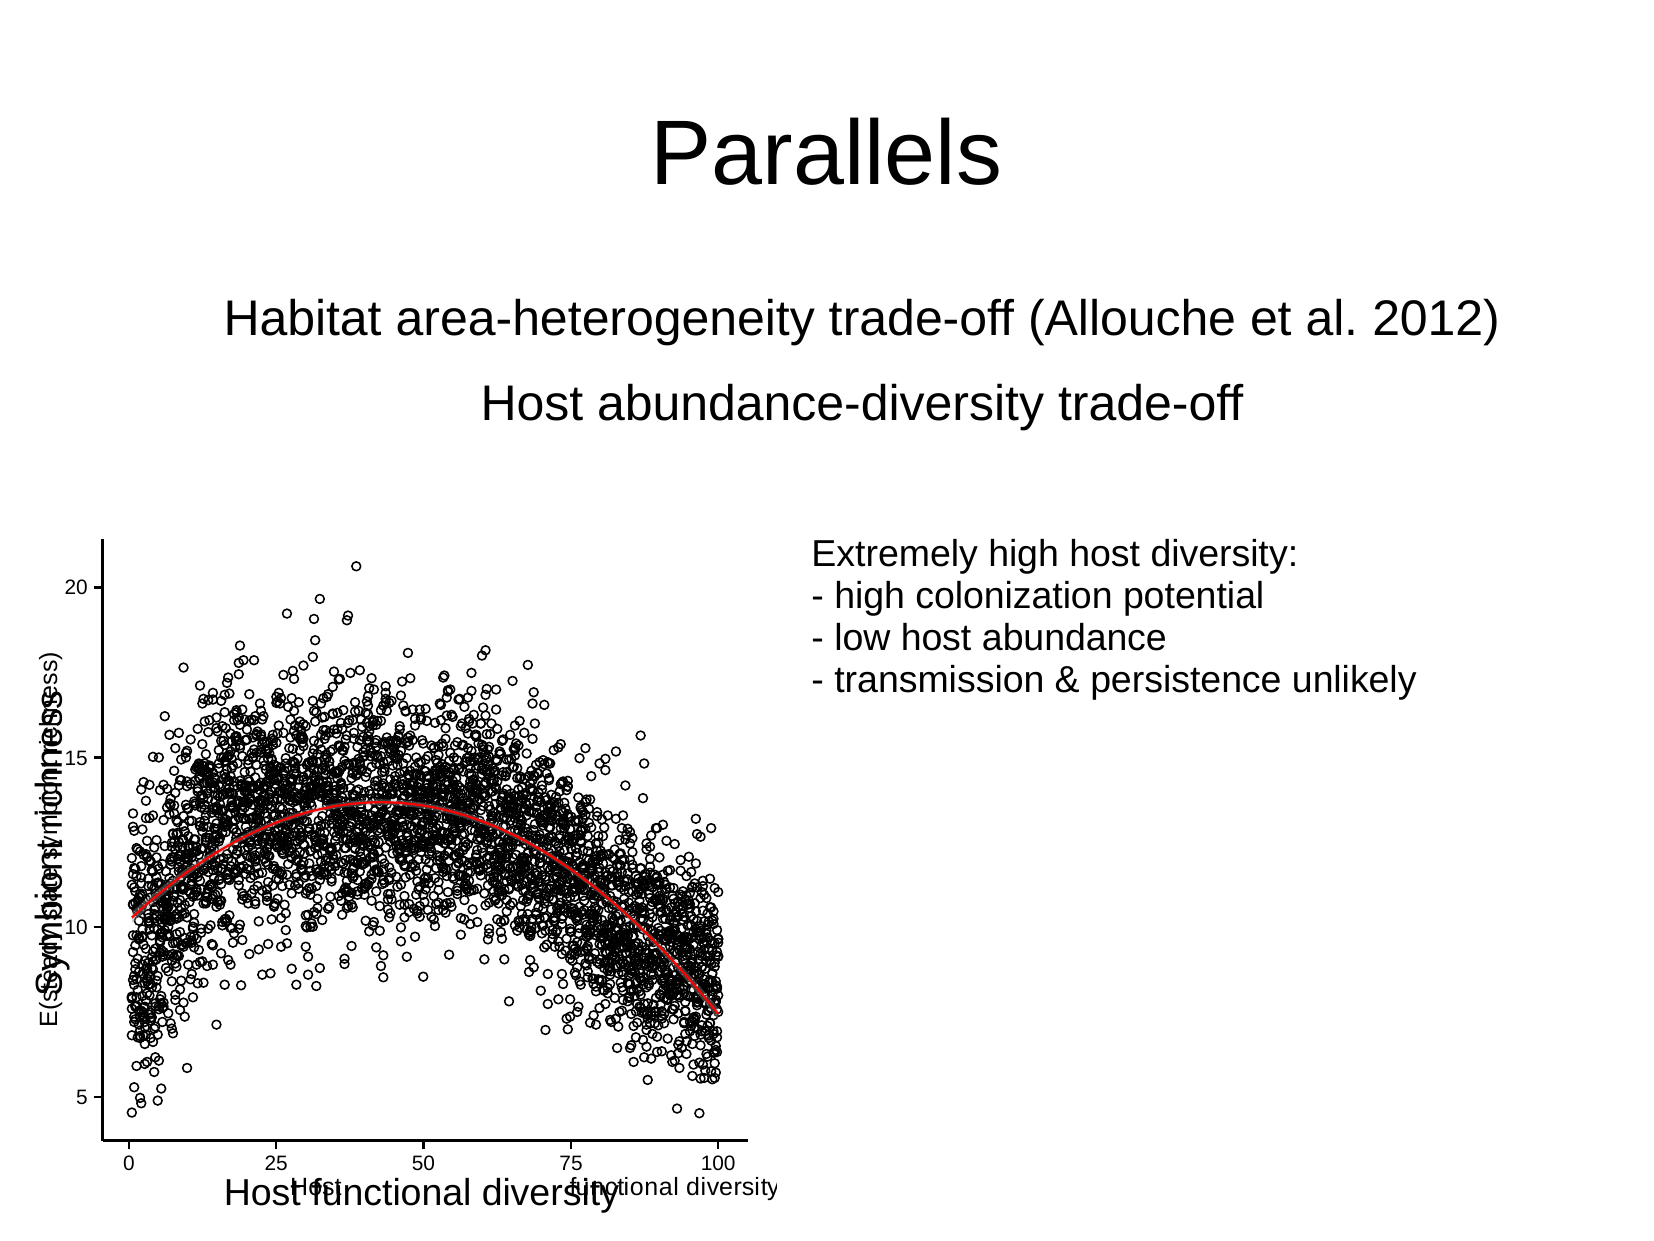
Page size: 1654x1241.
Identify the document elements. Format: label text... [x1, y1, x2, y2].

list Habitat area-heterogeneity trade-off (Allouche et al. 2012) Host abundance-diversity trade-off [82, 290, 1571, 1010]
text_box Host functional diversity [121, 1163, 722, 1233]
text_box Symbiont richness [20, 543, 90, 1144]
title Parallels [82, 49, 1571, 257]
text_box Extremely high host diversity: - high colonization potential - low host abundance - transmission & persistence unlikely [796, 525, 1606, 1141]
picture [16, 510, 777, 1219]
